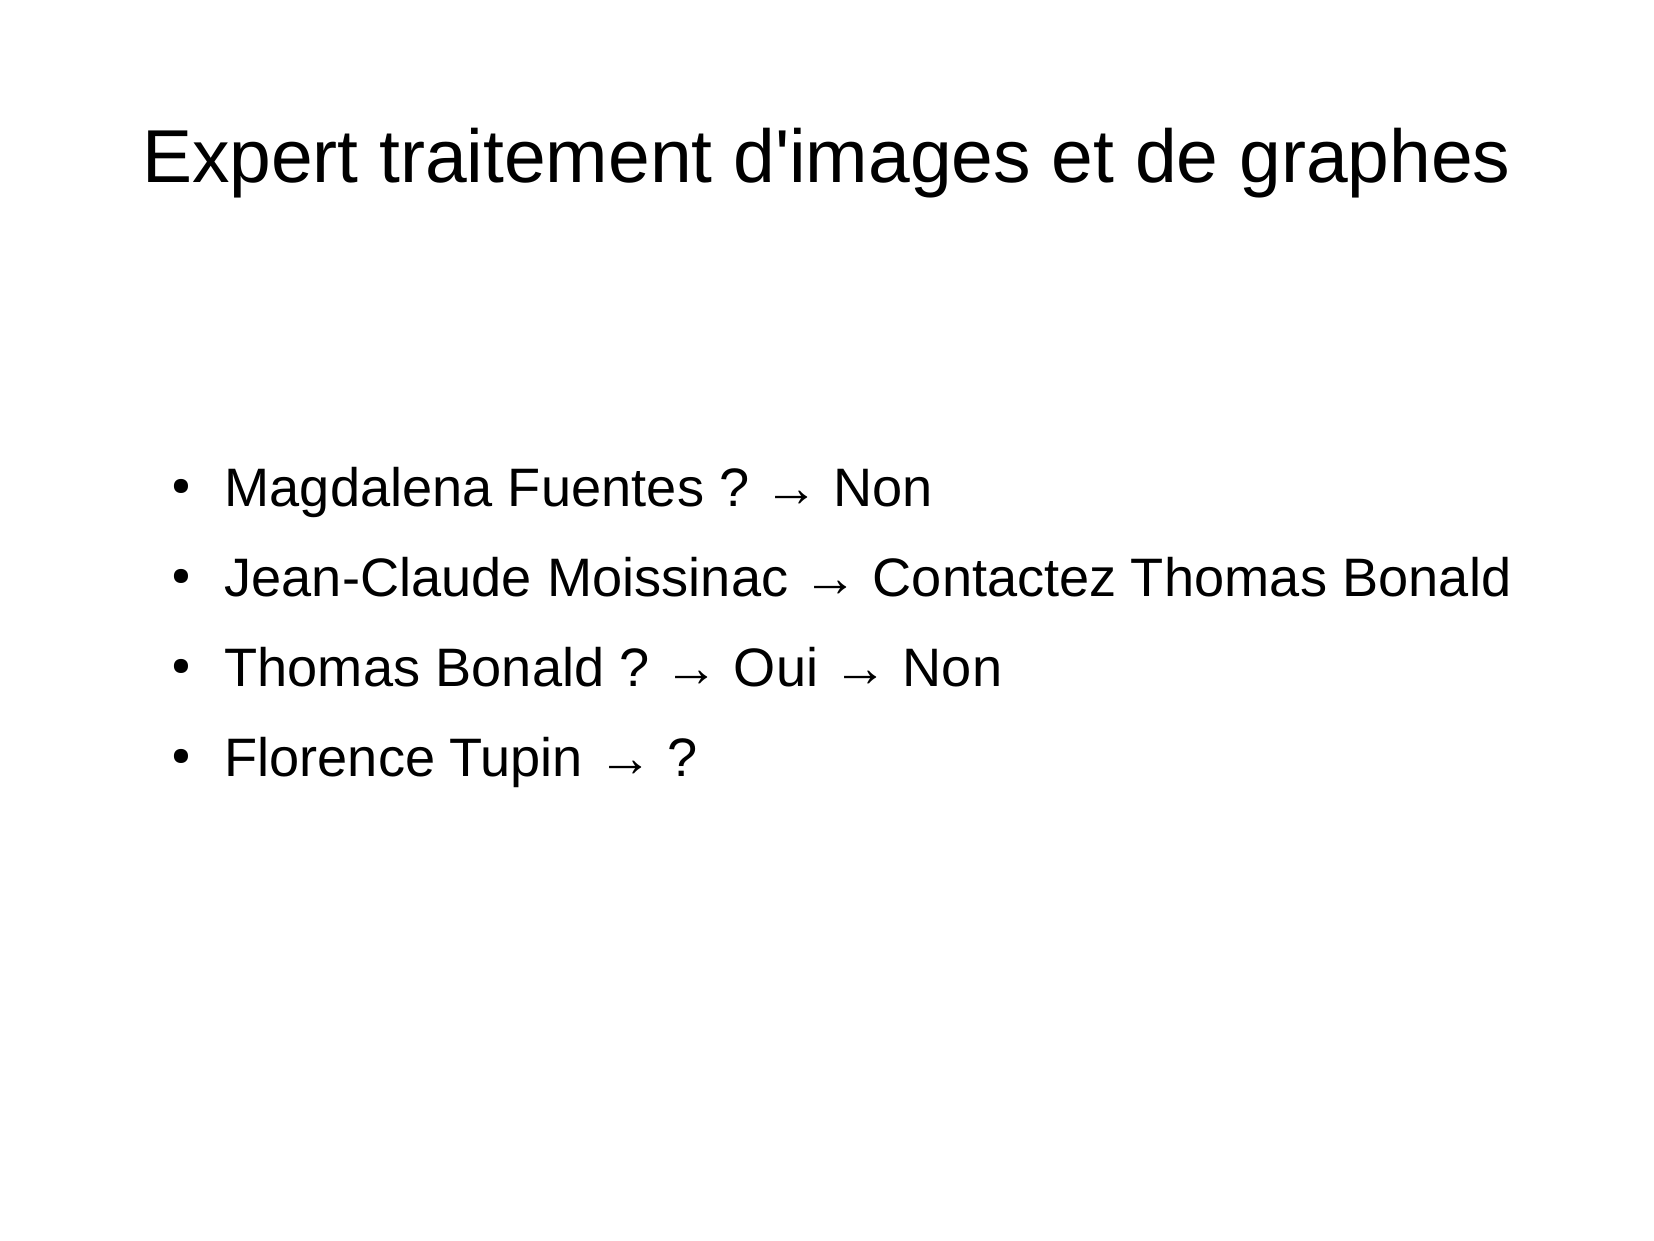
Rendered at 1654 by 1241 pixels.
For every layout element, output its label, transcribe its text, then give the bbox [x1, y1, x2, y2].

list Magdalena Fuentes ? → Non Jean-Claude Moissinac → Contactez Thomas Bonald Thomas Bonald ? → Oui → Non Florence Tupin → ? [153, 457, 1642, 1241]
title Expert traitement d'images et de graphes [82, 52, 1571, 260]
